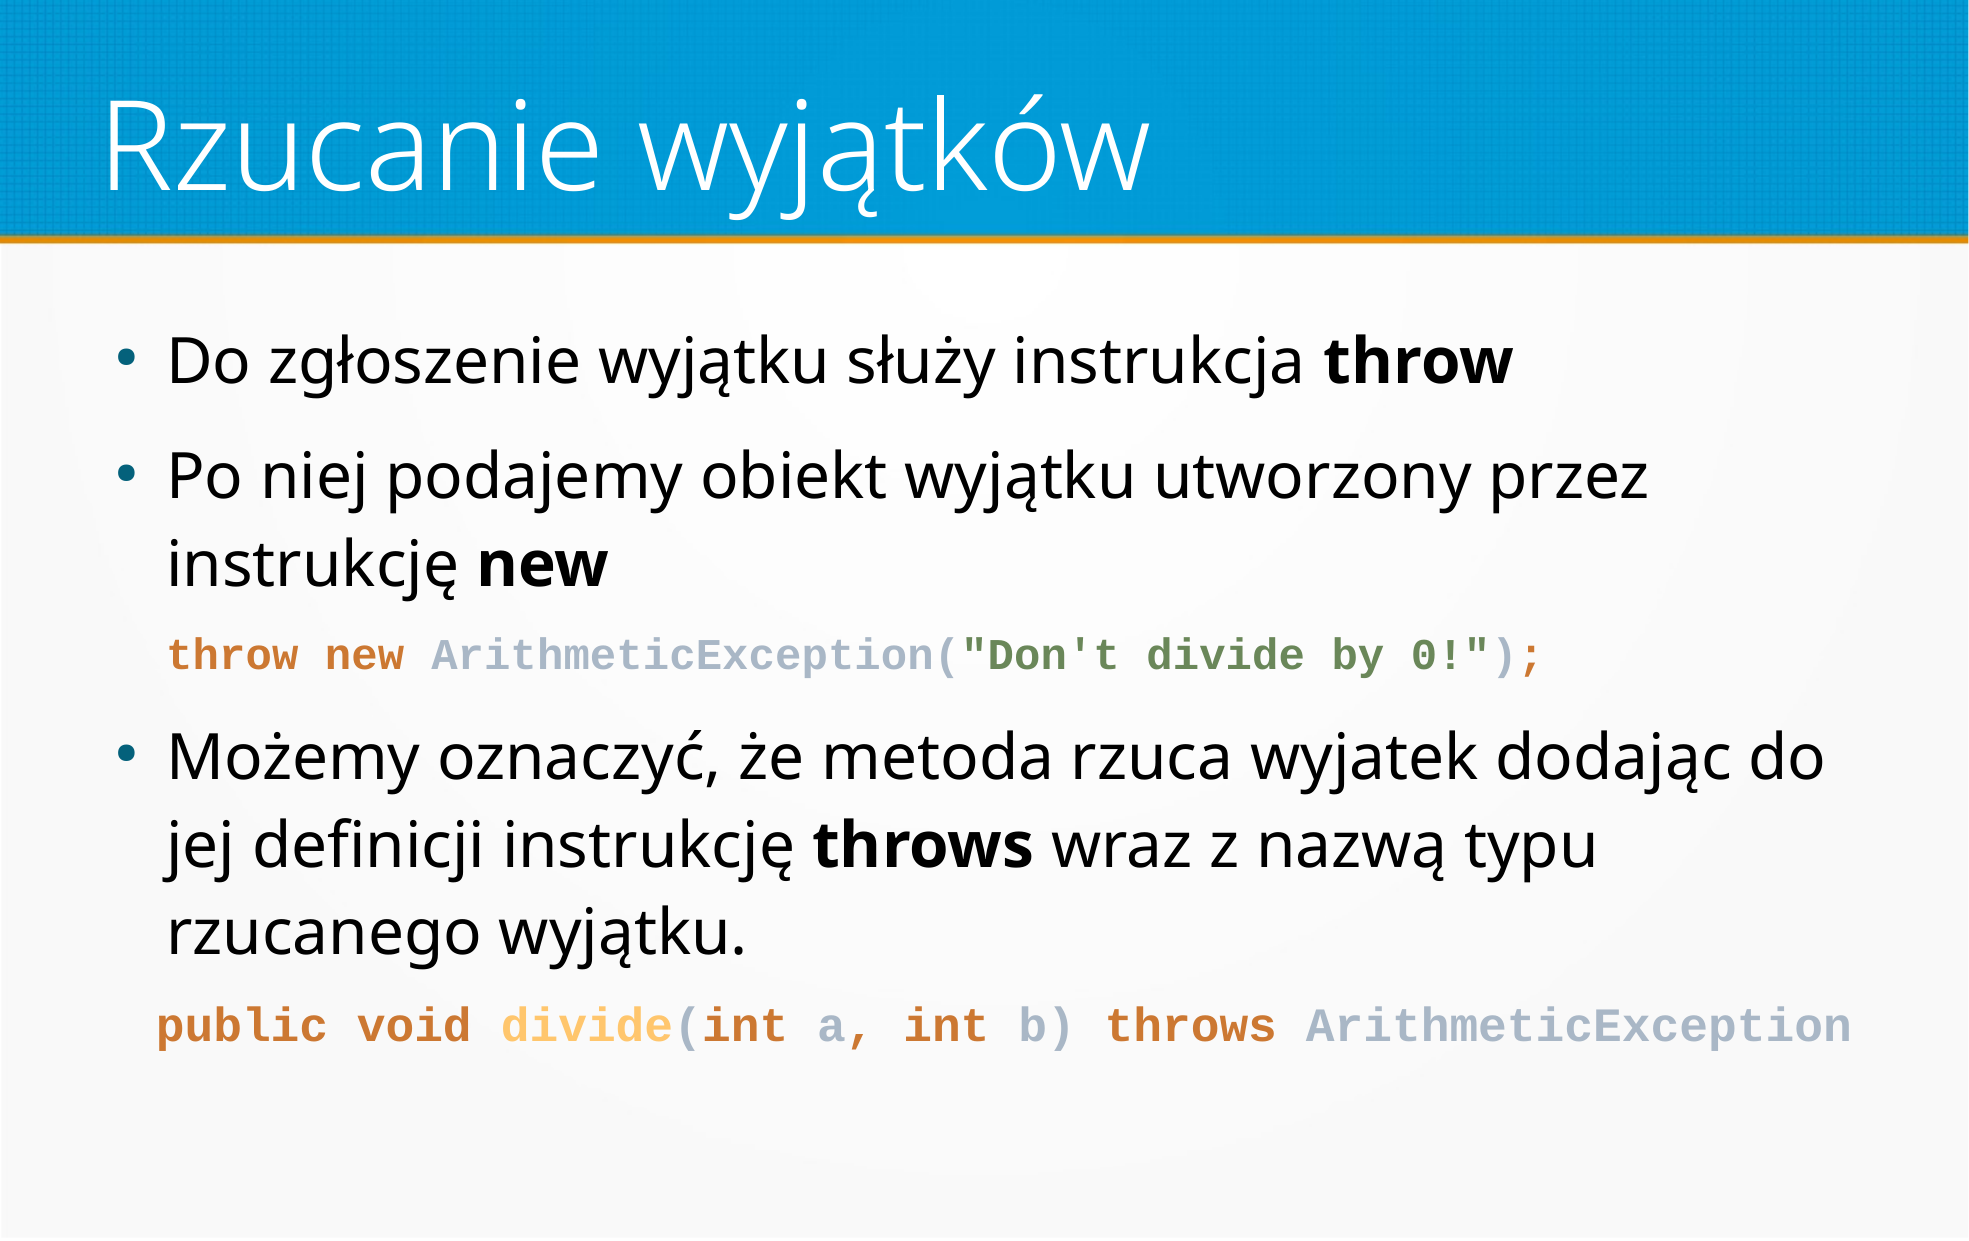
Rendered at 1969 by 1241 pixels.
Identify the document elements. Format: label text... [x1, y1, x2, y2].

picture [0, 233, 1969, 1241]
title Rzucanie wyjątków [98, 19, 1870, 227]
list Do zgłoszenie wyjątku służy instrukcja throw Po niej podajemy obiekt wyjątku utworzony przez instrukcję new throw new ArithmeticException("Don't divide by 0!"); Możemy oznaczyć, że metoda rzuca wyjatek dodając do jej definicji instrukcję throws wraz z nazwą typu rzucanego wyjątku. public void divide(int a, int b) throws ArithmeticException [98, 315, 1861, 1081]
